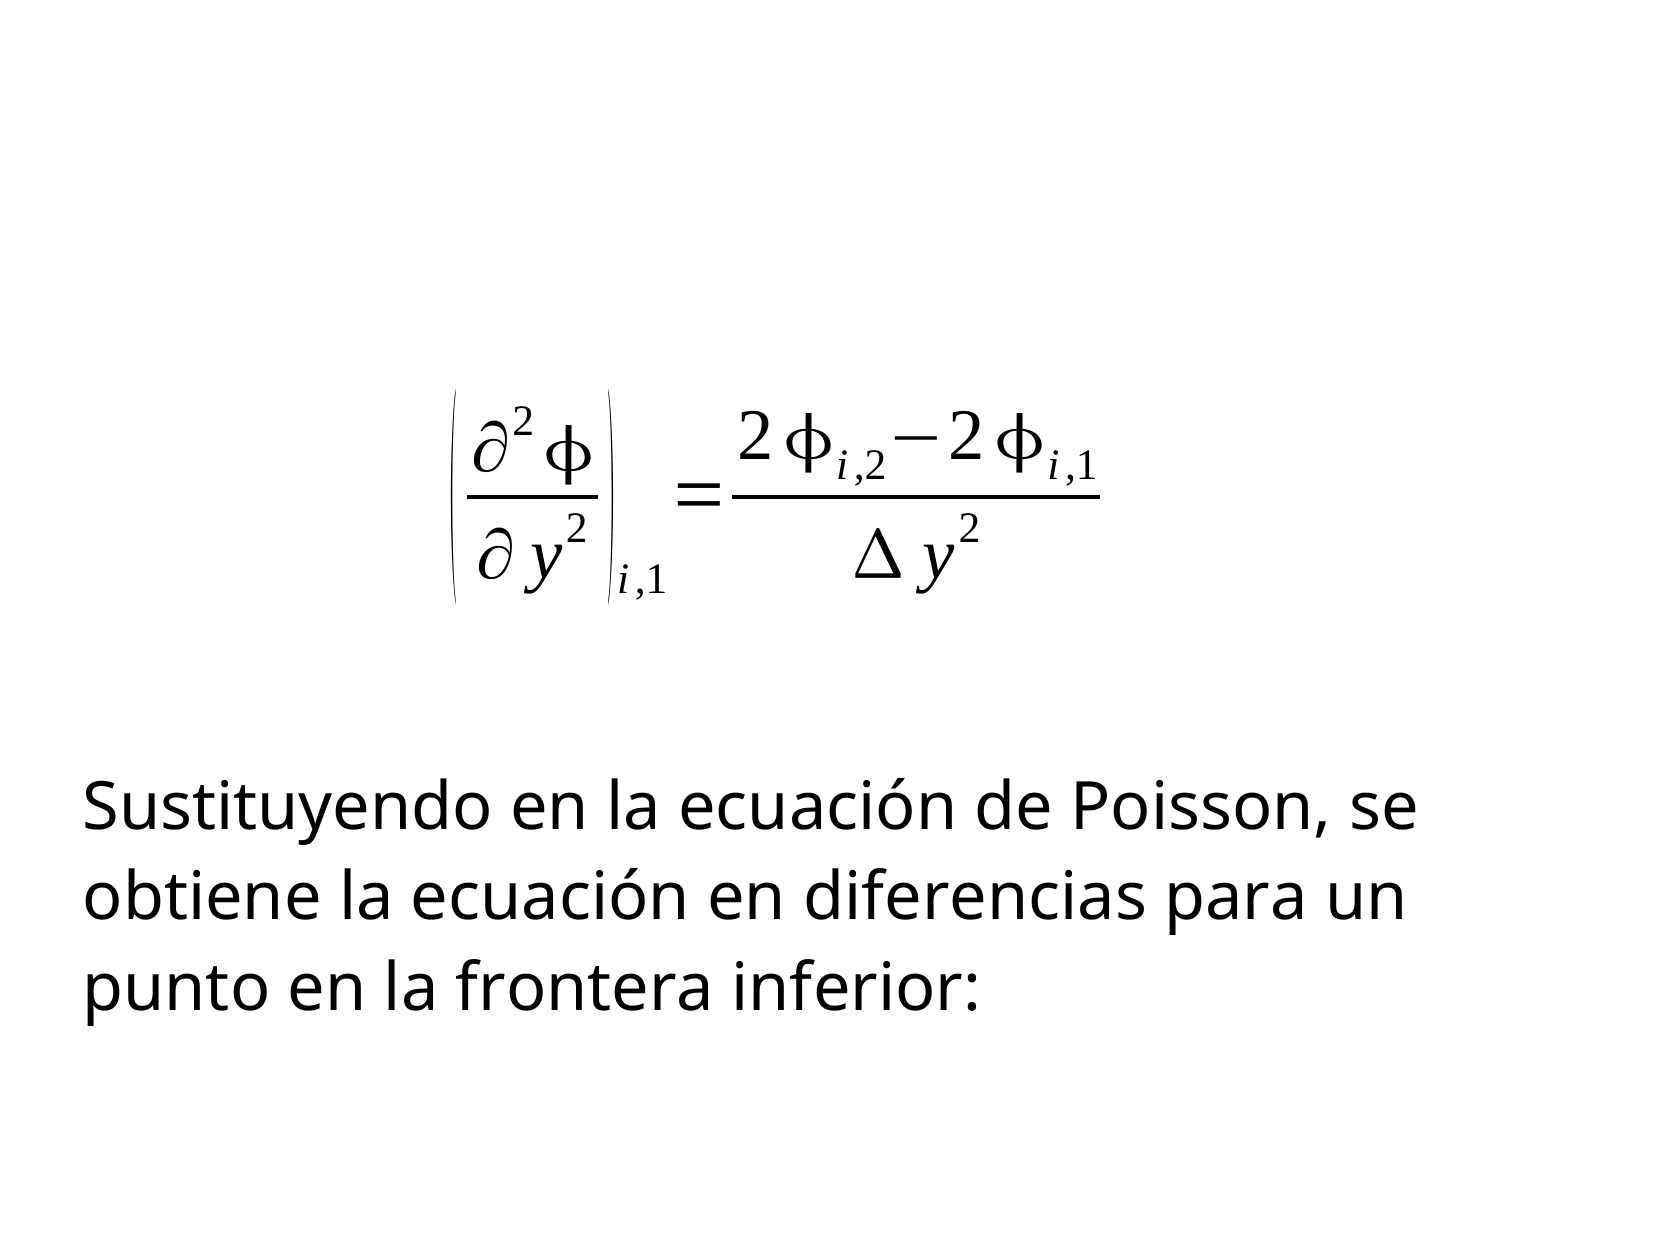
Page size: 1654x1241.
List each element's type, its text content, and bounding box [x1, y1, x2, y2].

subtitle Sustituyendo en la ecuación de Poisson, se obtiene la ecuación en diferencias para un punto en la frontera inferior: [82, 679, 1571, 1109]
chart [441, 384, 1111, 609]
